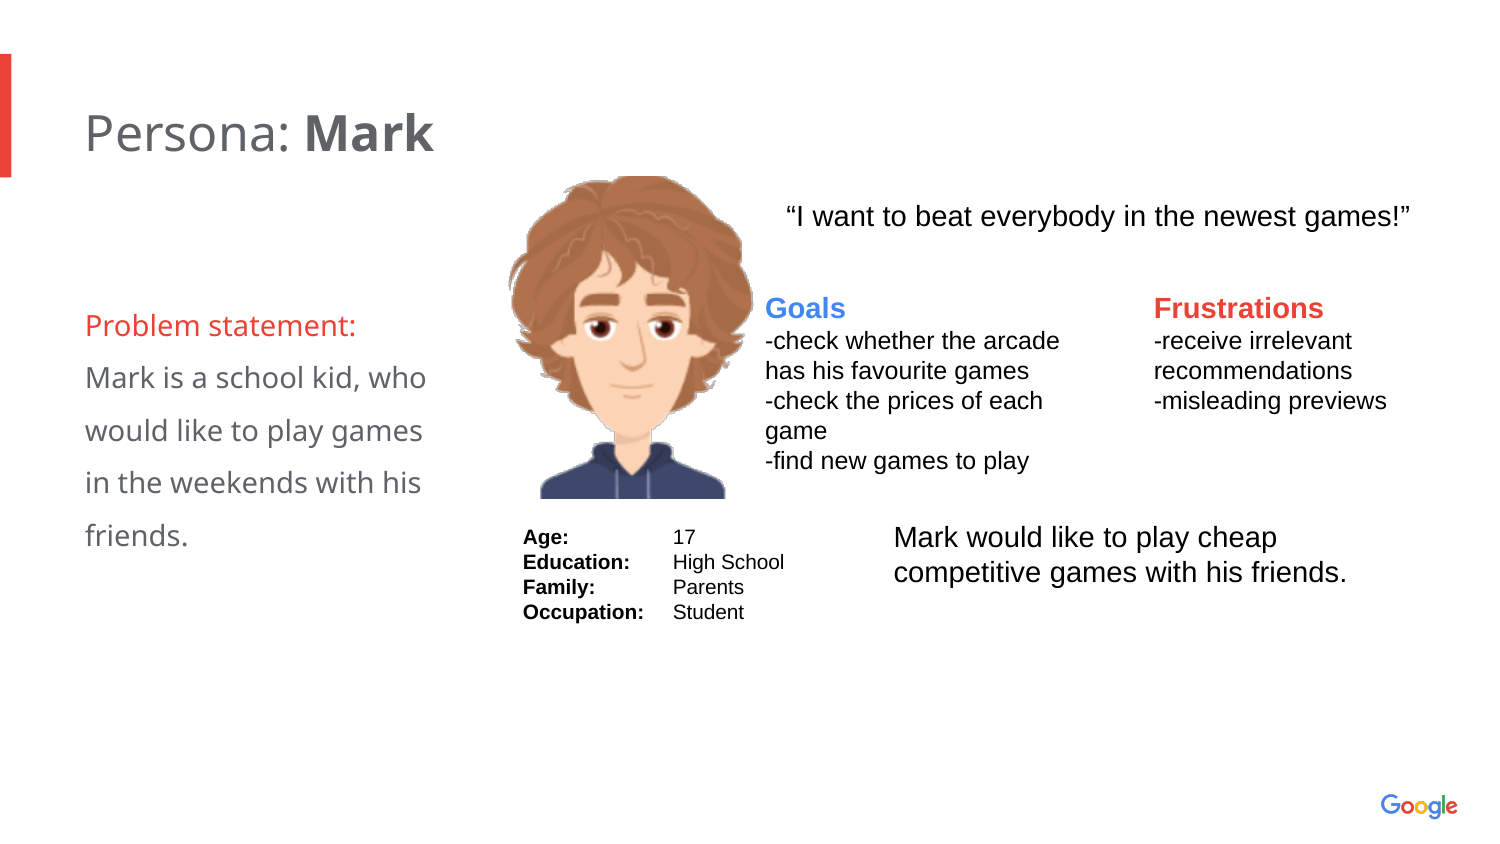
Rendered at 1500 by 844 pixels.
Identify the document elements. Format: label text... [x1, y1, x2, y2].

text_box Problem statement: Mark is a school kid, who would like to play games in the weekends with his friends. [84, 274, 444, 620]
text_box Mark would like to play cheap competitive games with his friends. [878, 503, 1400, 604]
text_box Age: 17 Education: High School Family: Parents Occupation: Student [507, 508, 812, 639]
text_box Goals -check whether the arcade has his favourite games -check the prices of each game -find new games to play [754, 274, 1109, 490]
text_box “I want to beat everybody in the newest games!” [771, 182, 1450, 248]
picture [1381, 794, 1458, 820]
text_box Persona: Mark [84, 85, 1087, 177]
picture [508, 176, 754, 499]
text_box Frustrations -receive irrelevant recommendations -misleading previews [1138, 274, 1451, 430]
